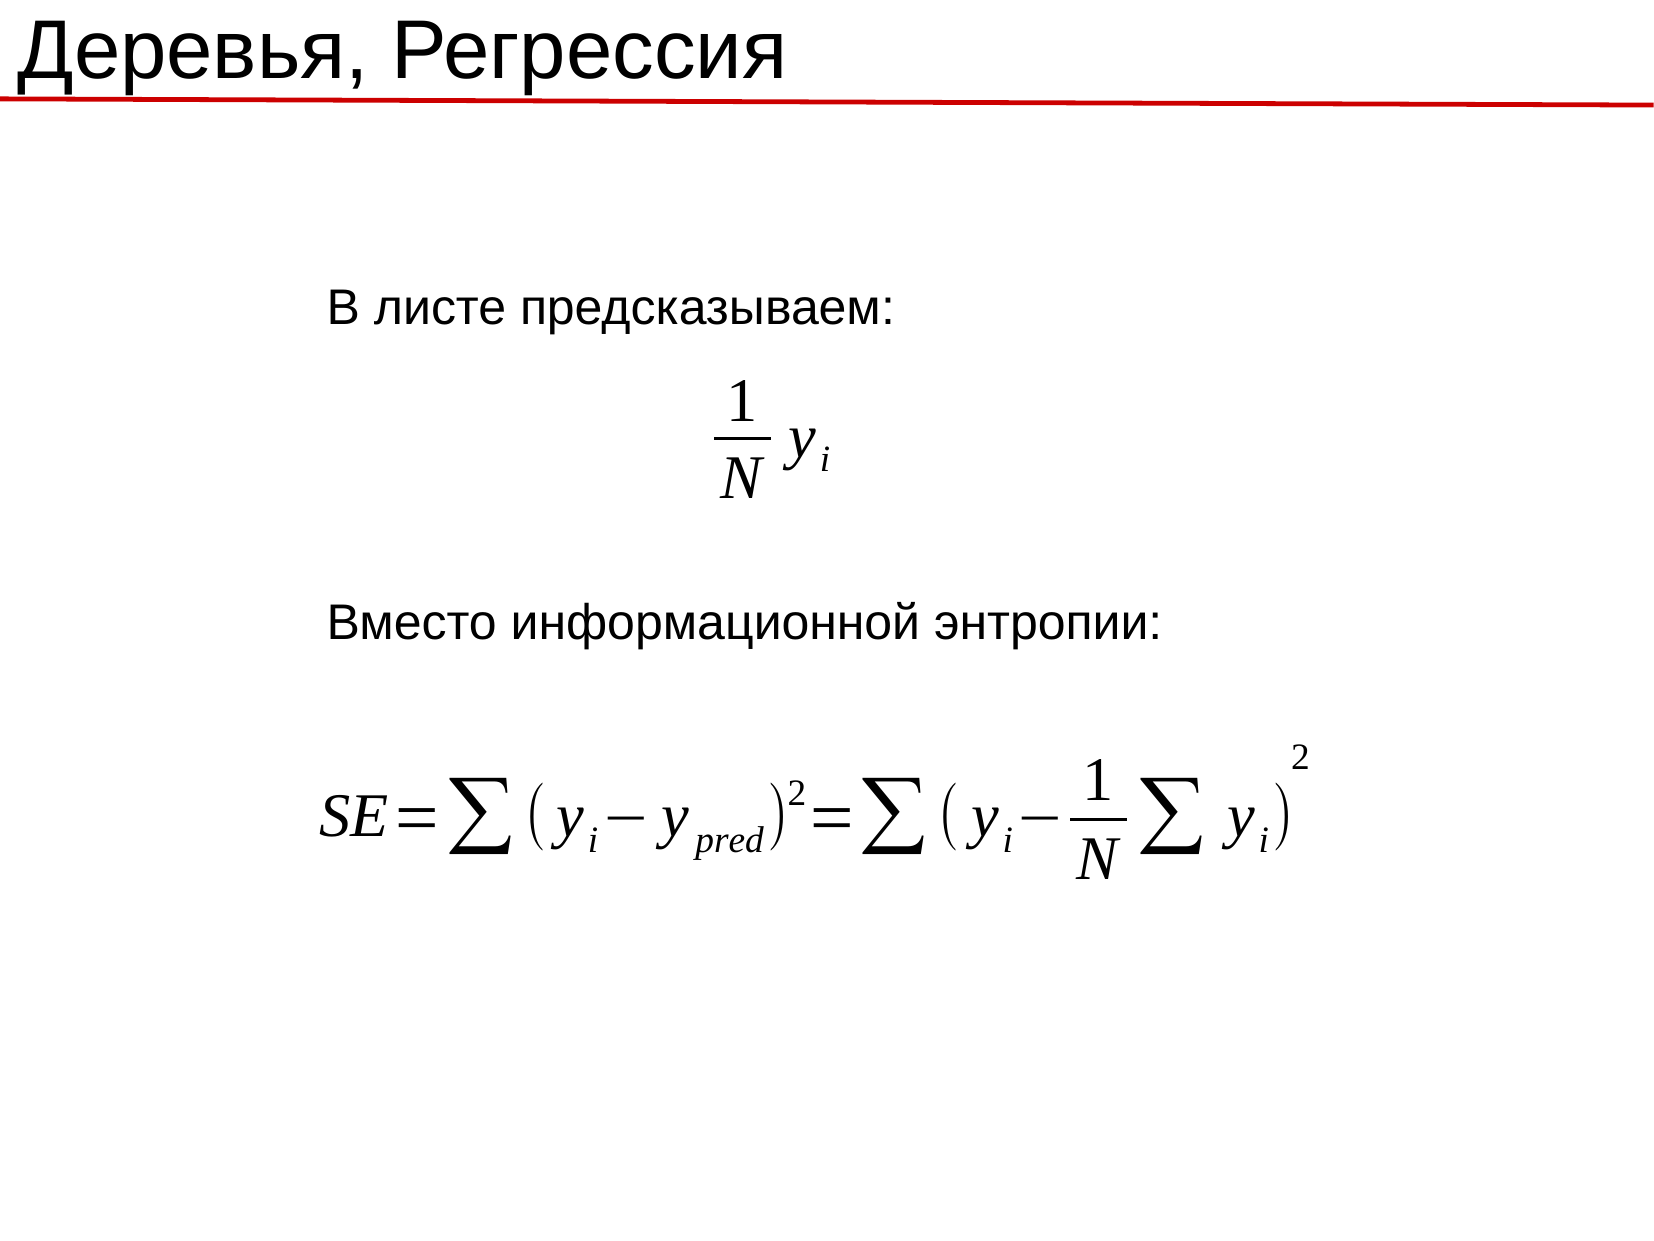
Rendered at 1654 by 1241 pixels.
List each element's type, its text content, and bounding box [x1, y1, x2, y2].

text_box Вместо информационной энтропии: [311, 587, 1227, 737]
chart [311, 737, 1317, 893]
title Деревья, Регрессия [17, 0, 1263, 99]
text_box В листе предсказываем: [311, 272, 912, 343]
chart [704, 365, 837, 513]
